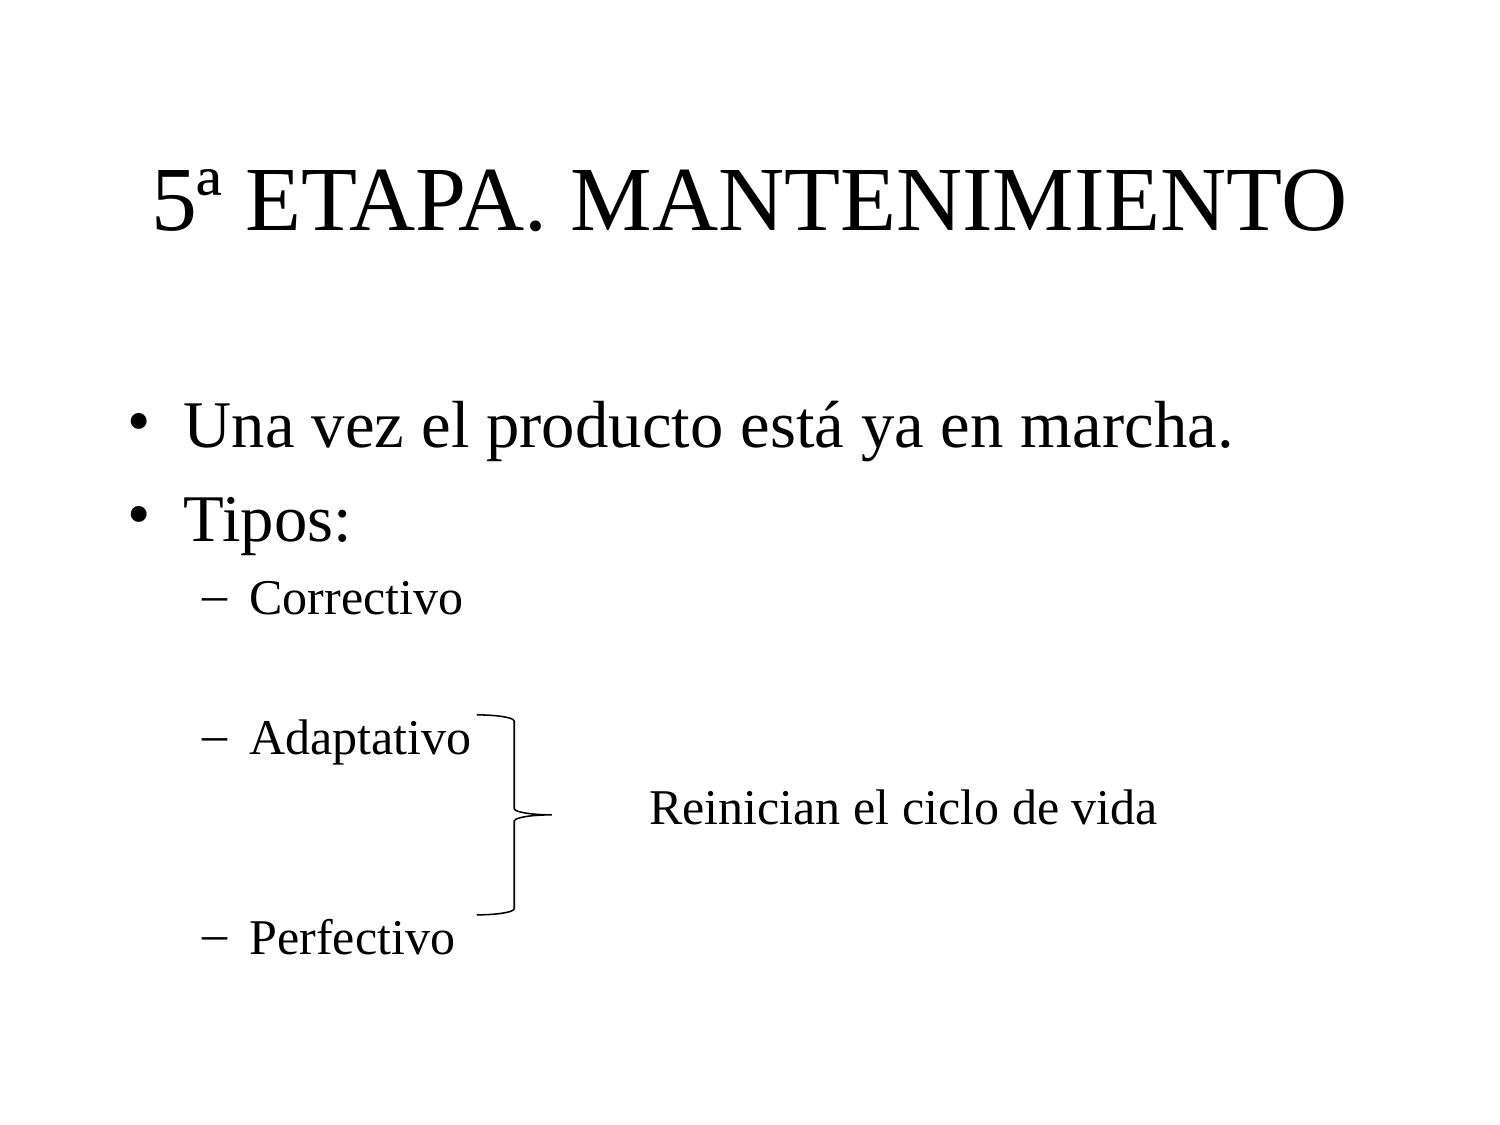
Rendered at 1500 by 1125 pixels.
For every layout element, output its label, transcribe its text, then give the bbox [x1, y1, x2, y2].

list Una vez el producto está ya en marcha. Tipos: Correctivo Adaptativo Reinician el ciclo de vida Perfectivo [112, 373, 1388, 1049]
title 5ª ETAPA. MANTENIMIENTO [112, 99, 1388, 288]
